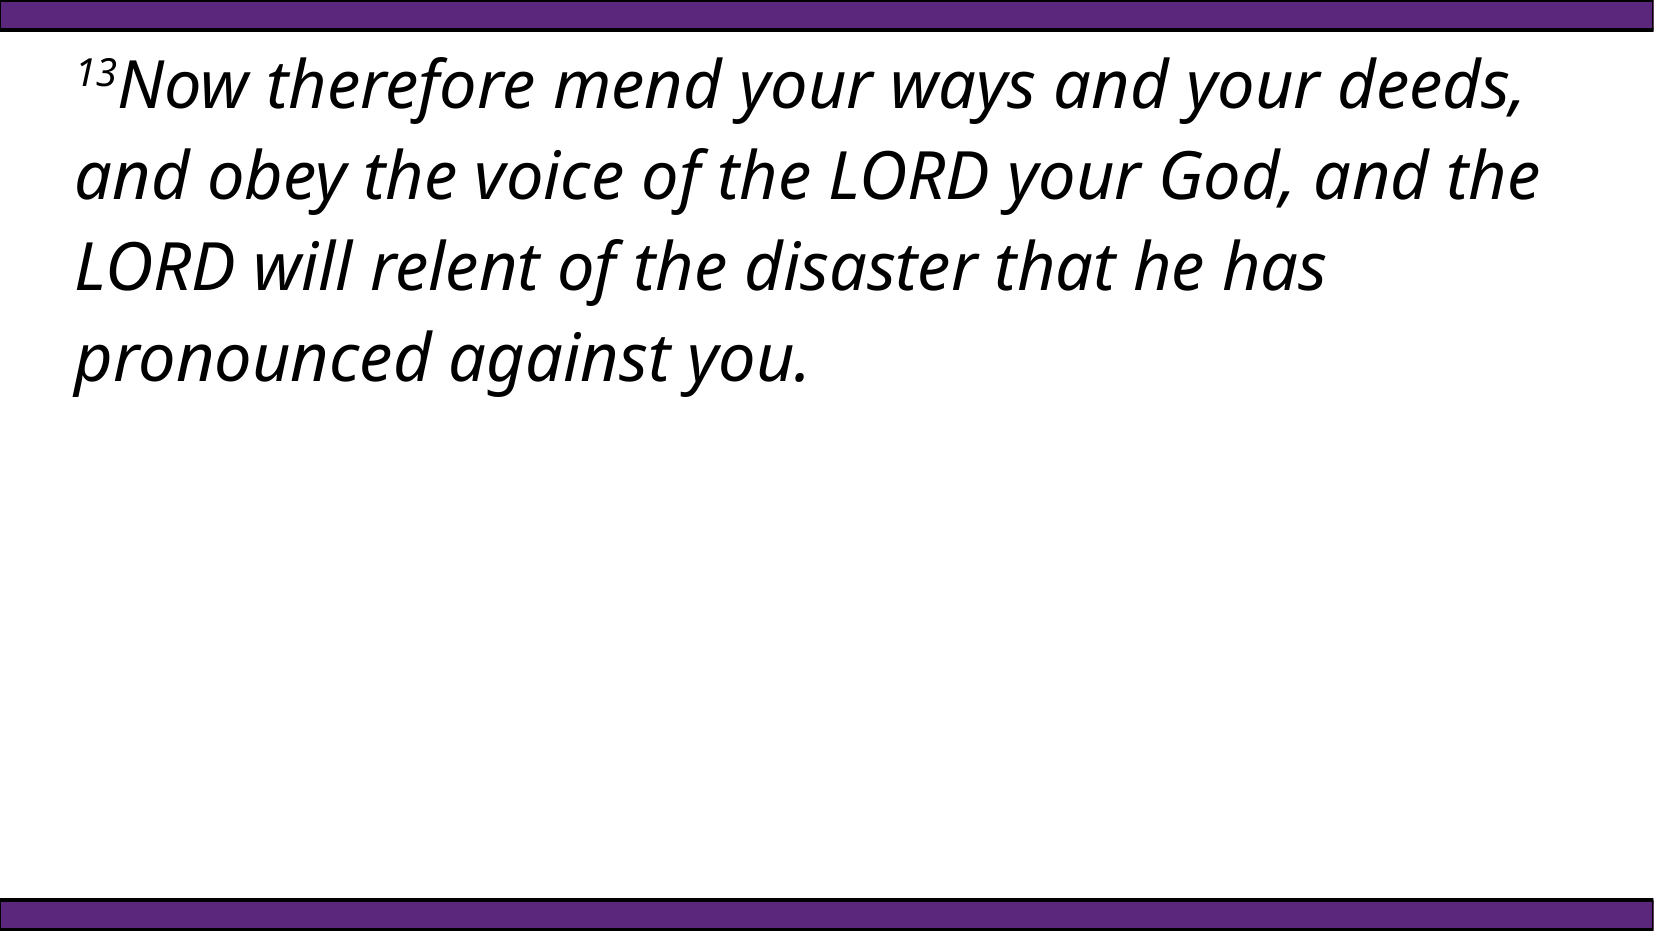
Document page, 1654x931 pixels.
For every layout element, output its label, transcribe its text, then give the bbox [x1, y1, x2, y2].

text_box [0, 0, 1654, 31]
picture [0, 31, 1654, 900]
text_box 13Now therefore mend your ways and your deeds, and obey the voice of the LORD your God, and the LORD will relent of the disaster that he has pronounced against you. [60, 30, 1606, 401]
text_box [0, 900, 1654, 931]
